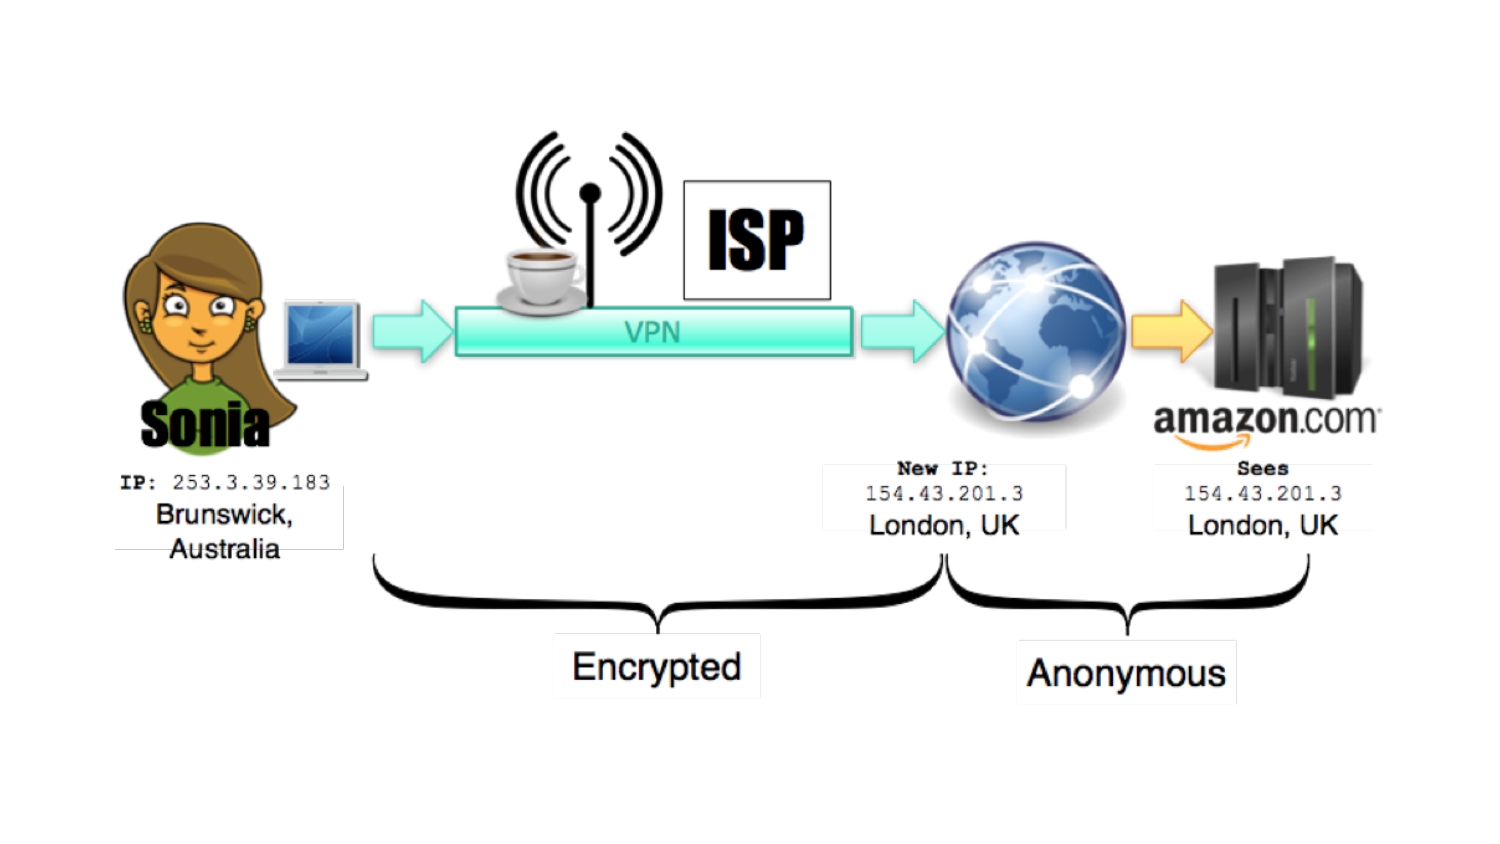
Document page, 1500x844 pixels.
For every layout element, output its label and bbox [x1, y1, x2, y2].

picture [115, 0, 1384, 844]
